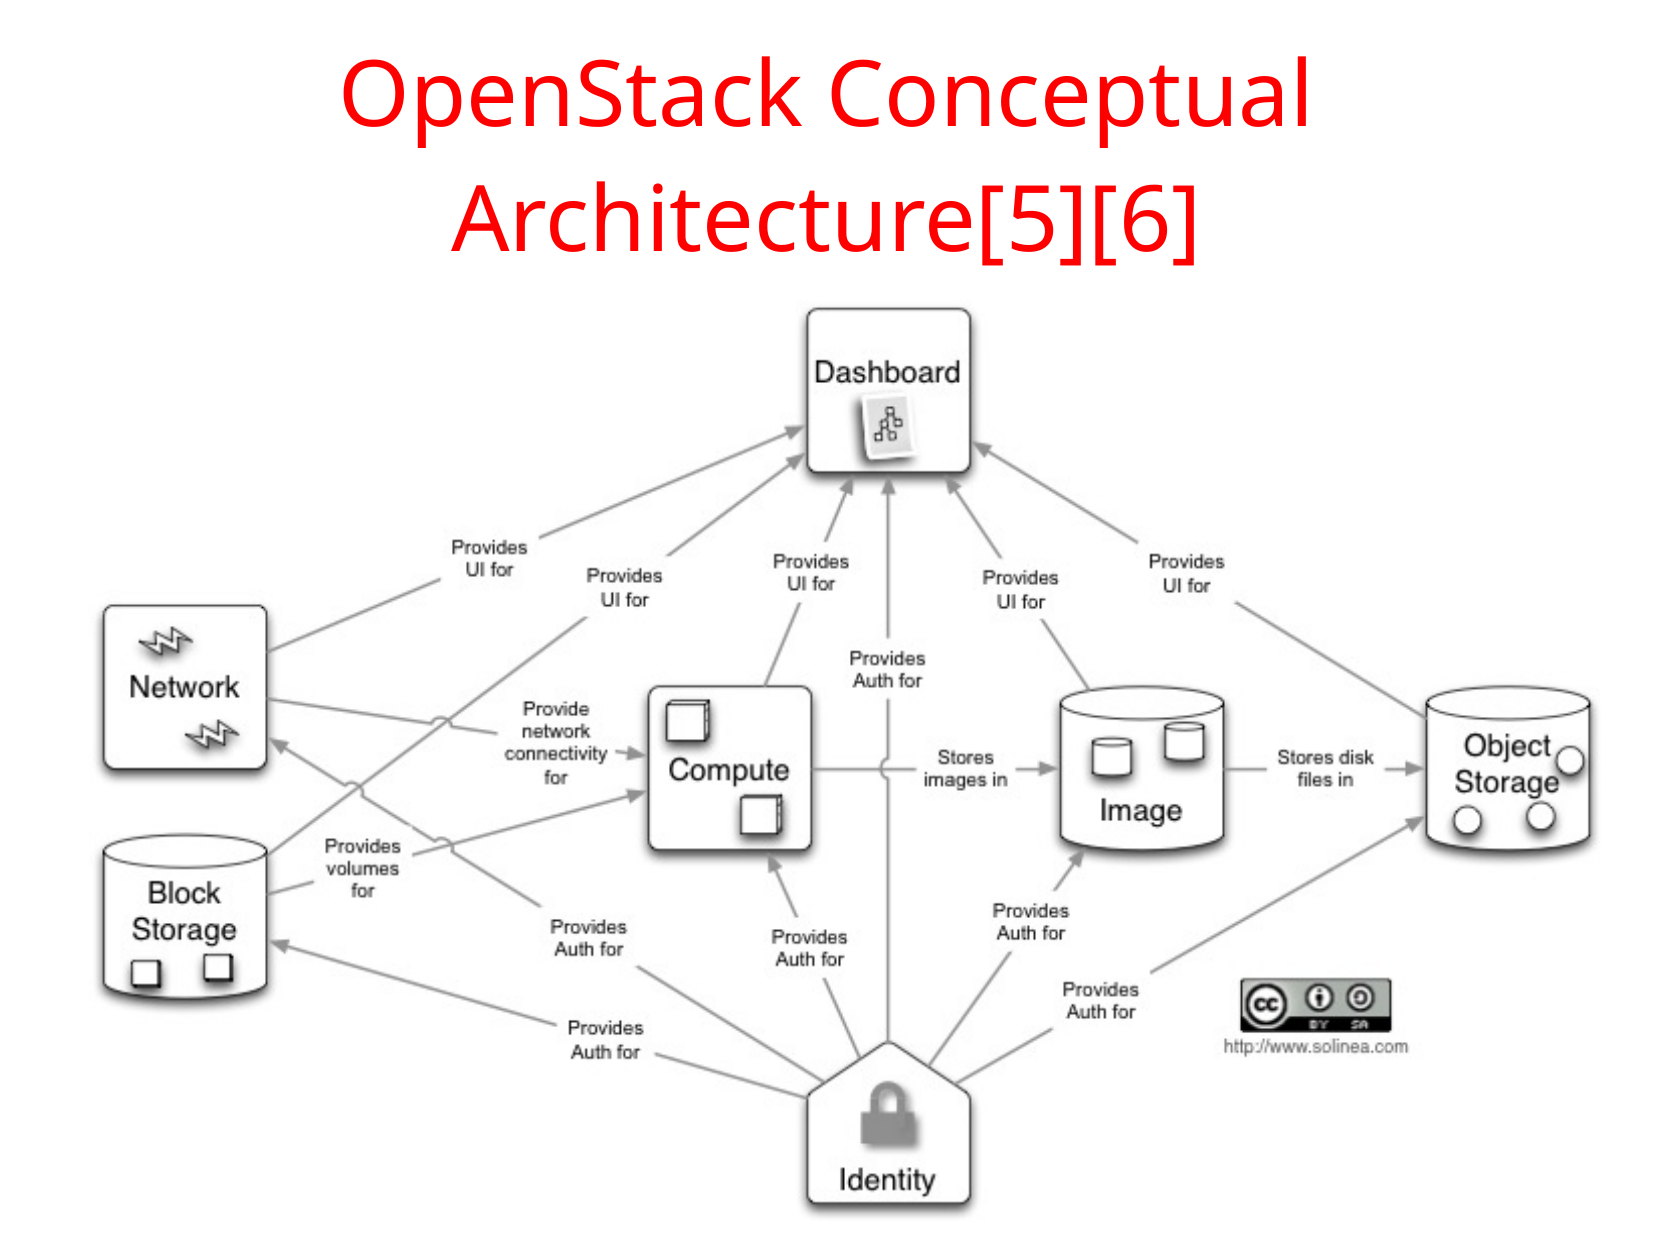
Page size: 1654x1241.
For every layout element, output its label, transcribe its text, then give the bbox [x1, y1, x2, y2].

picture [73, 284, 1619, 1241]
title OpenStack Conceptual Architecture[5][6] [82, 25, 1571, 281]
